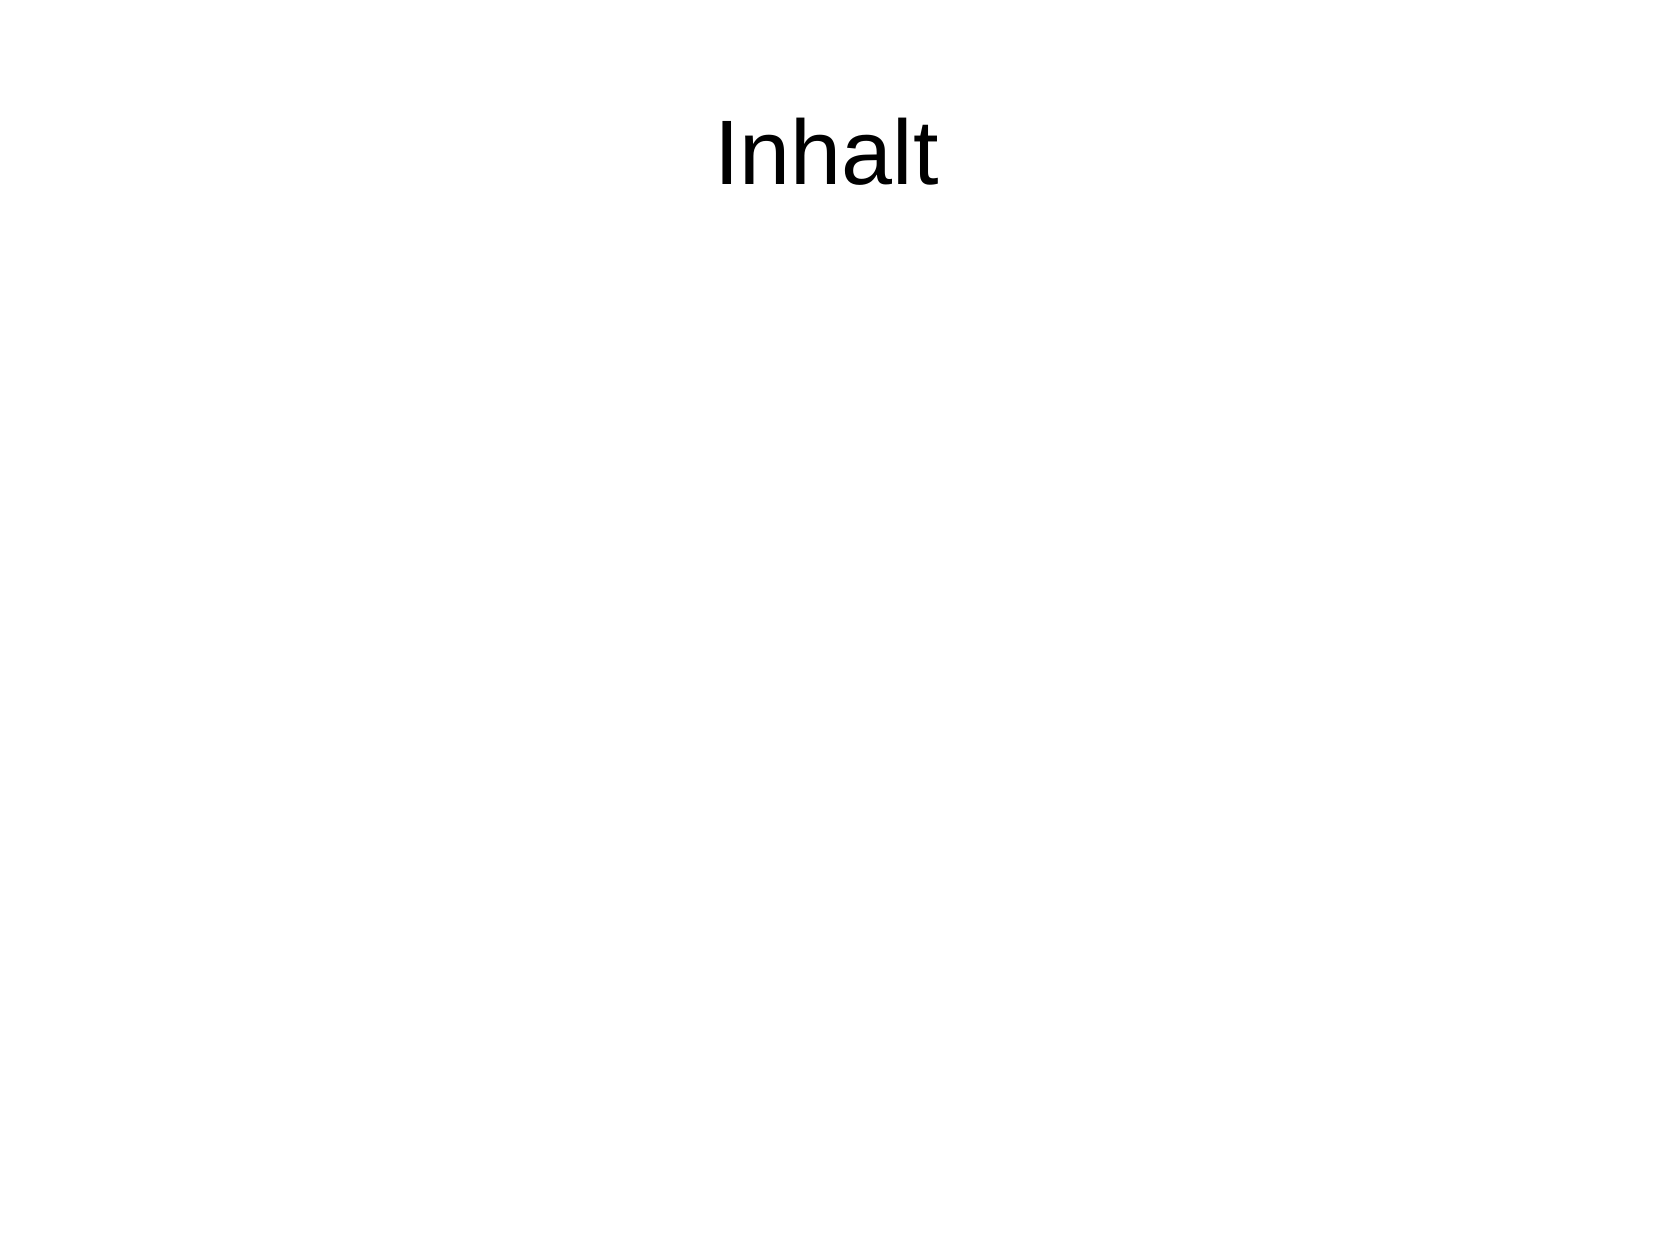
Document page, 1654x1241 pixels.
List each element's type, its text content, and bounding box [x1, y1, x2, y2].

title Inhalt [82, 49, 1571, 257]
